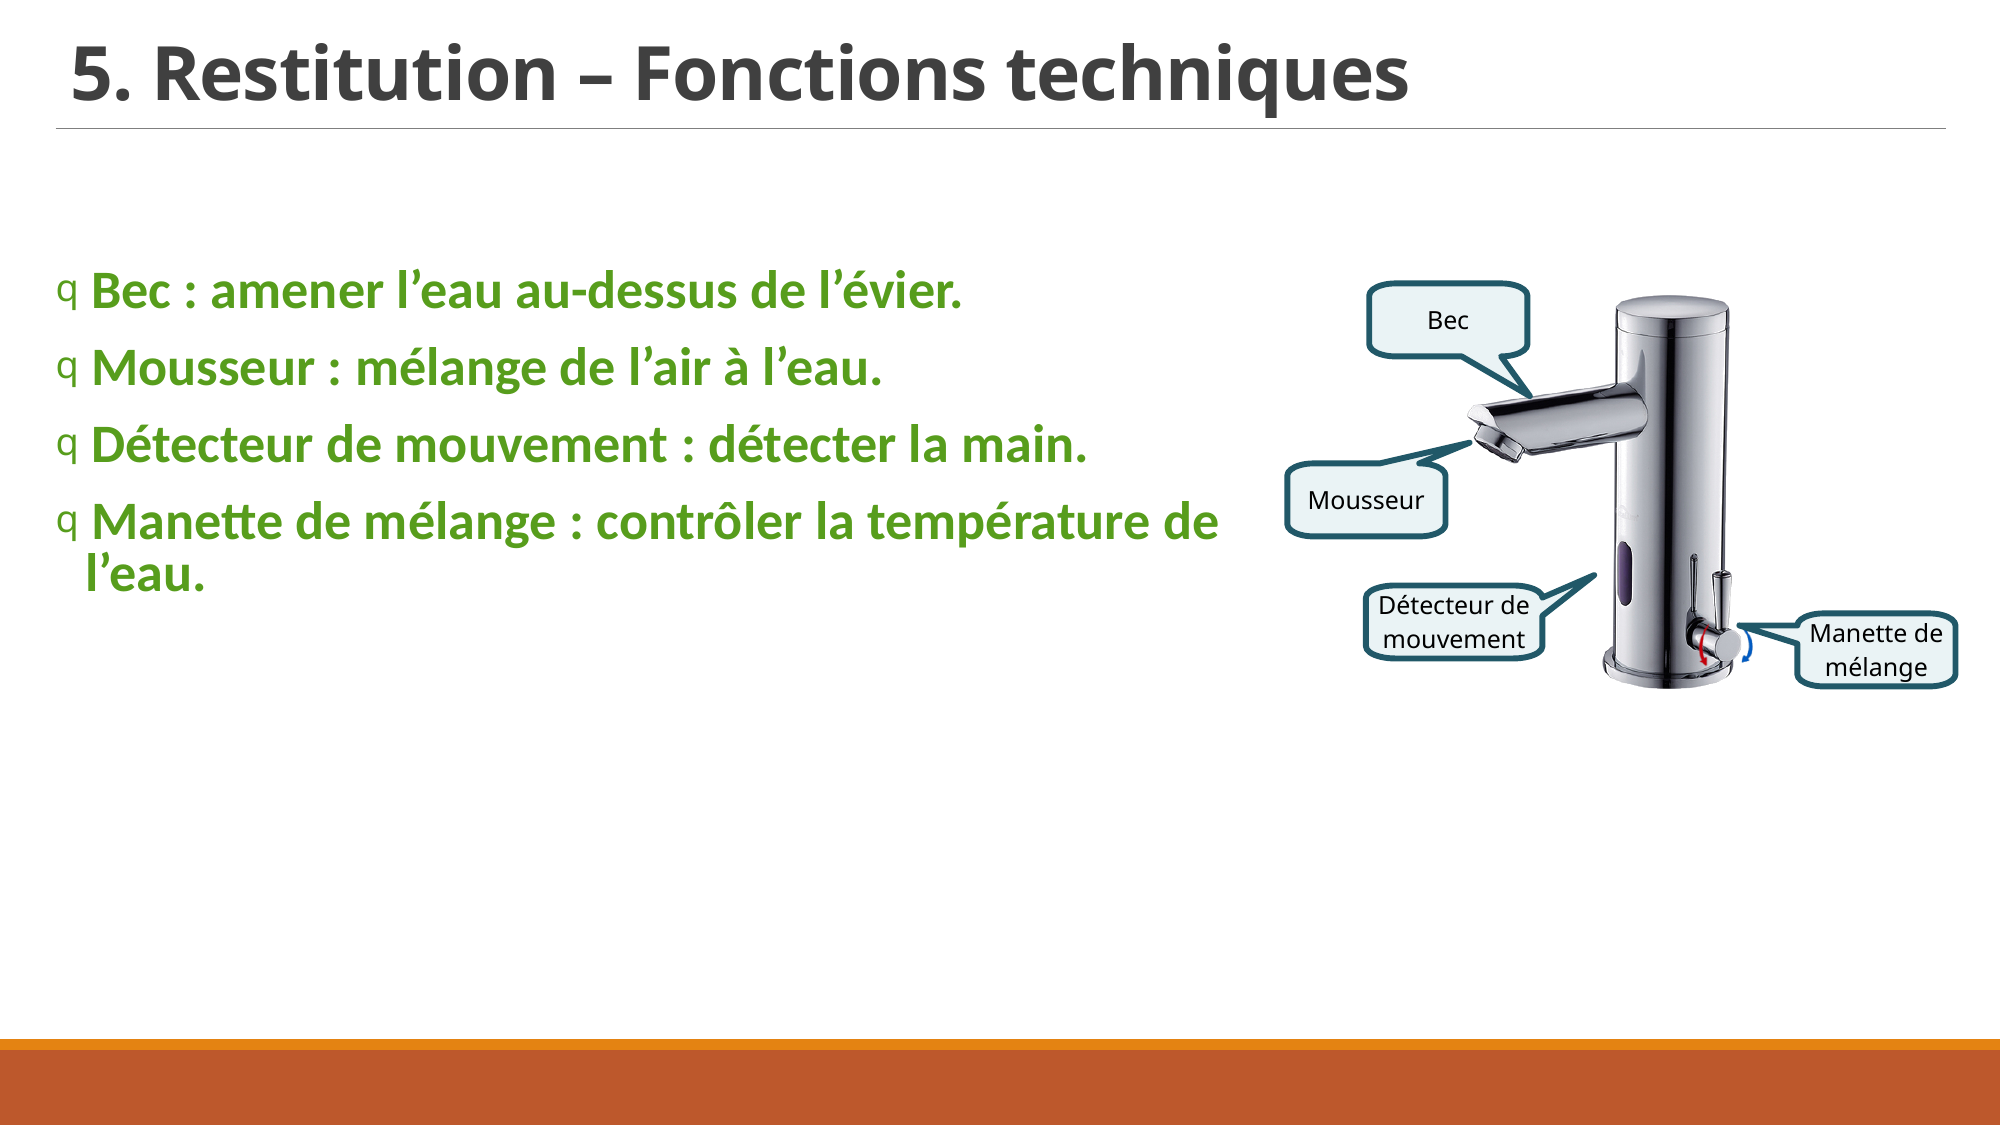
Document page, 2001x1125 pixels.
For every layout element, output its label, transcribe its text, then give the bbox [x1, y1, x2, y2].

text_box Bec [1369, 283, 1530, 397]
text_box Détecteur de mouvement [1365, 575, 1595, 659]
picture [1467, 295, 1753, 689]
list Bec : amener l’eau au-dessus de l’évier. Mousseur : mélange de l’air à l’eau. Détecteur de mouvement : détecter la main. Manette de mélange : contrôler la température de l’eau. [55, 259, 1241, 993]
text_box Mousseur [1287, 442, 1470, 537]
text_box Manette de mélange [1739, 613, 1956, 687]
title 5. Restitution – Fonctions techniques [55, 0, 1949, 124]
